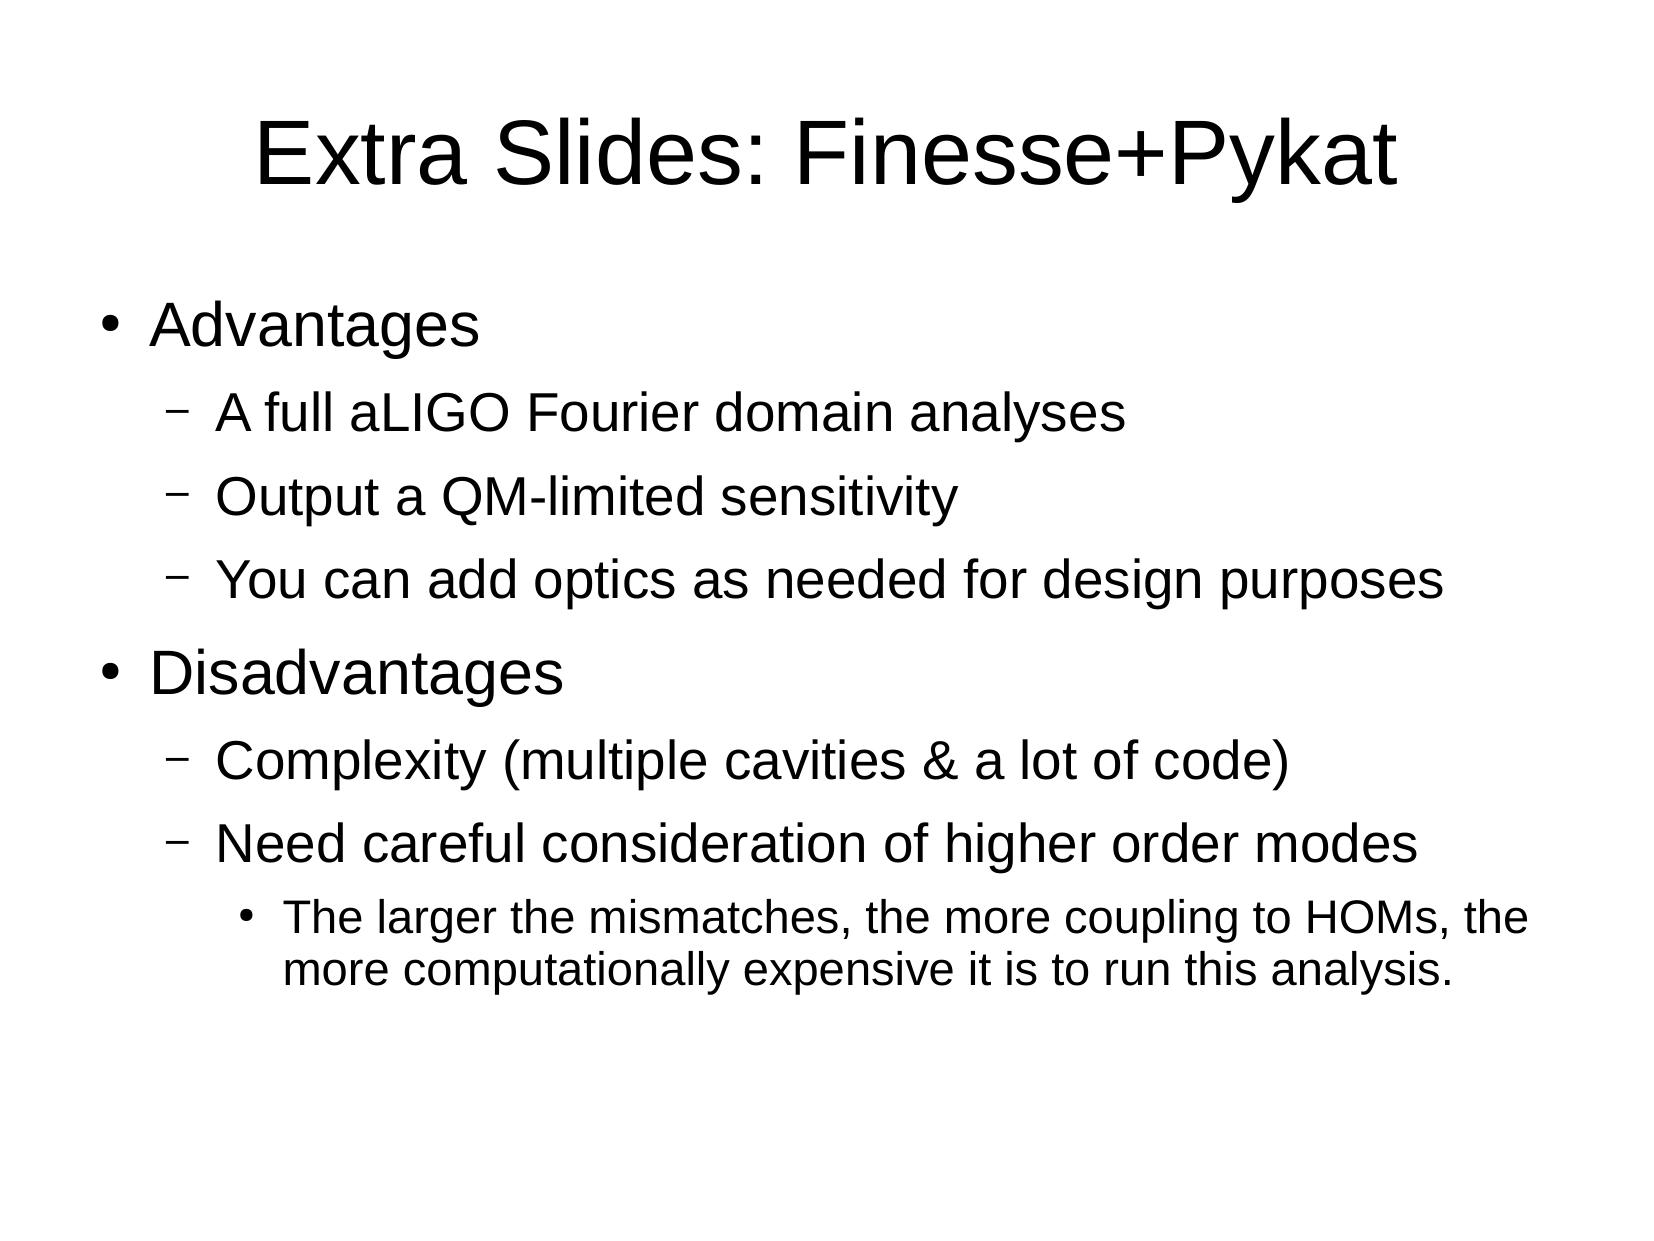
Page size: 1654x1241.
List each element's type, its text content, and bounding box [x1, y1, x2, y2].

title Extra Slides: Finesse+Pykat [82, 49, 1571, 257]
list Advantages A full aLIGO Fourier domain analyses Output a QM-limited sensitivity You can add optics as needed for design purposes Disadvantages Complexity (multiple cavities & a lot of code) Need careful consideration of higher order modes The larger the mismatches, the more coupling to HOMs, the more computationally expensive it is to run this analysis. [82, 290, 1571, 1010]
